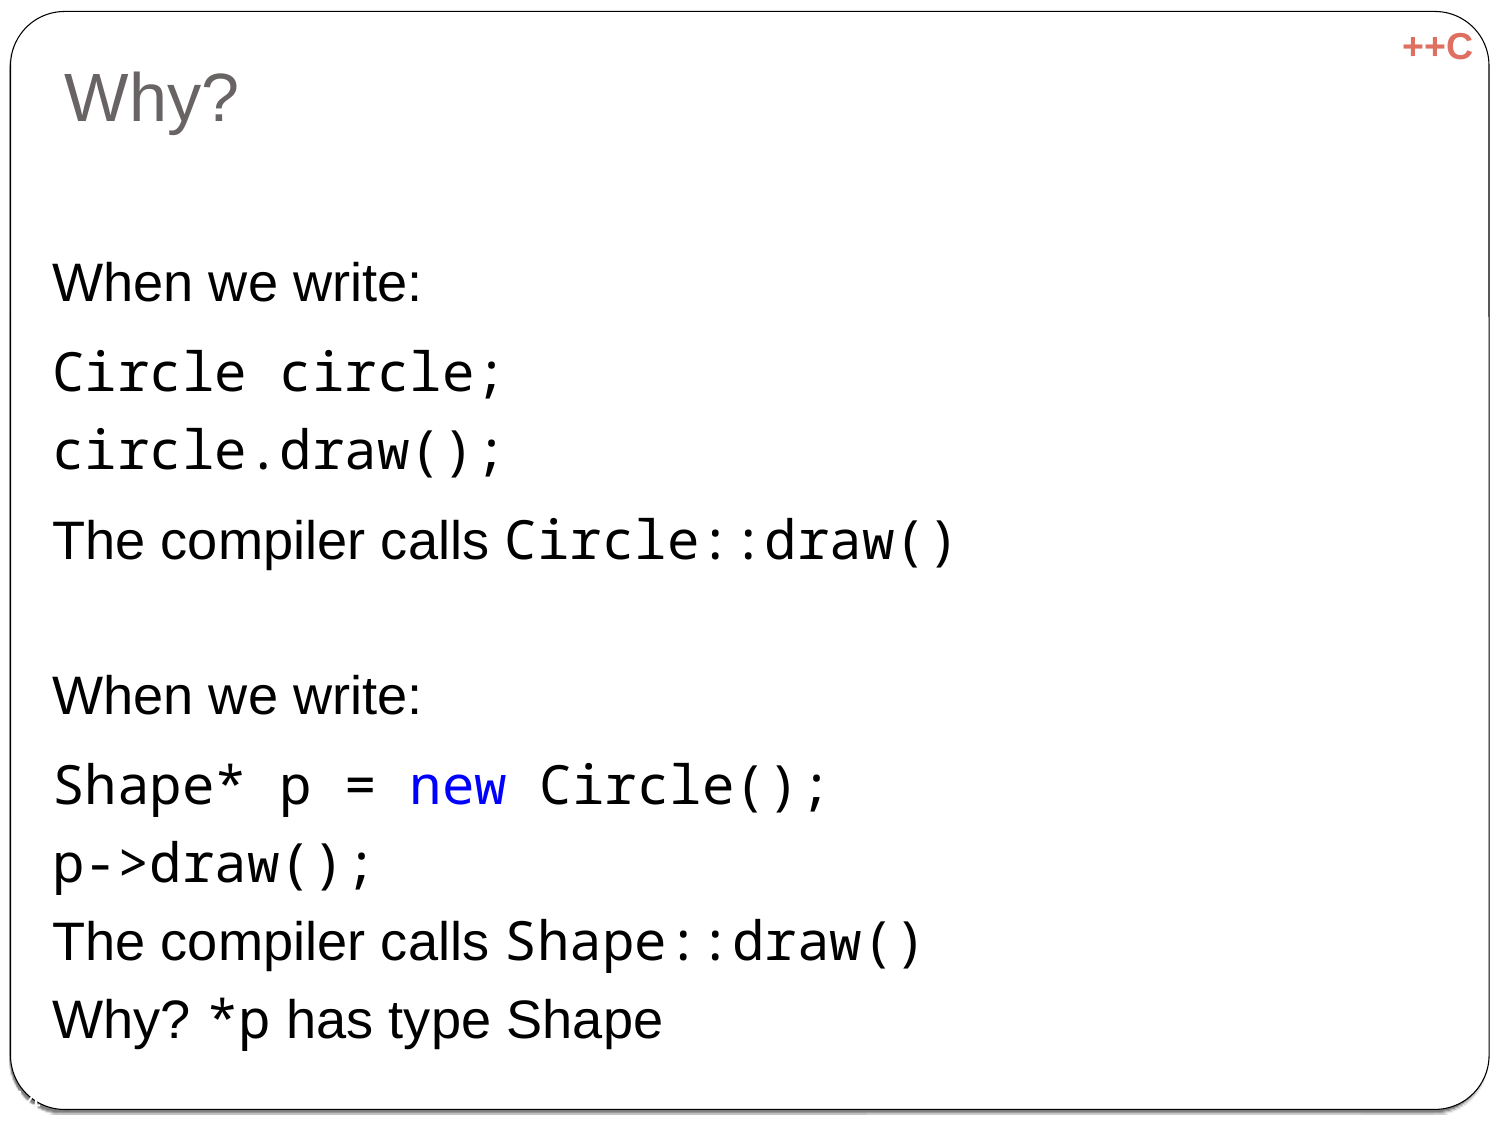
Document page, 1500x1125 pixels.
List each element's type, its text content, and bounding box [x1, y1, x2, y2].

slide_number <number> [0, 1074, 50, 1125]
list When we write: Circle circle; circle.draw(); The compiler calls Circle::draw() When we write: Shape* p = new Circle(); p->draw(); The compiler calls Shape::draw() Why? *p has type Shape [37, 162, 1463, 1088]
title Why? [50, 45, 1450, 150]
